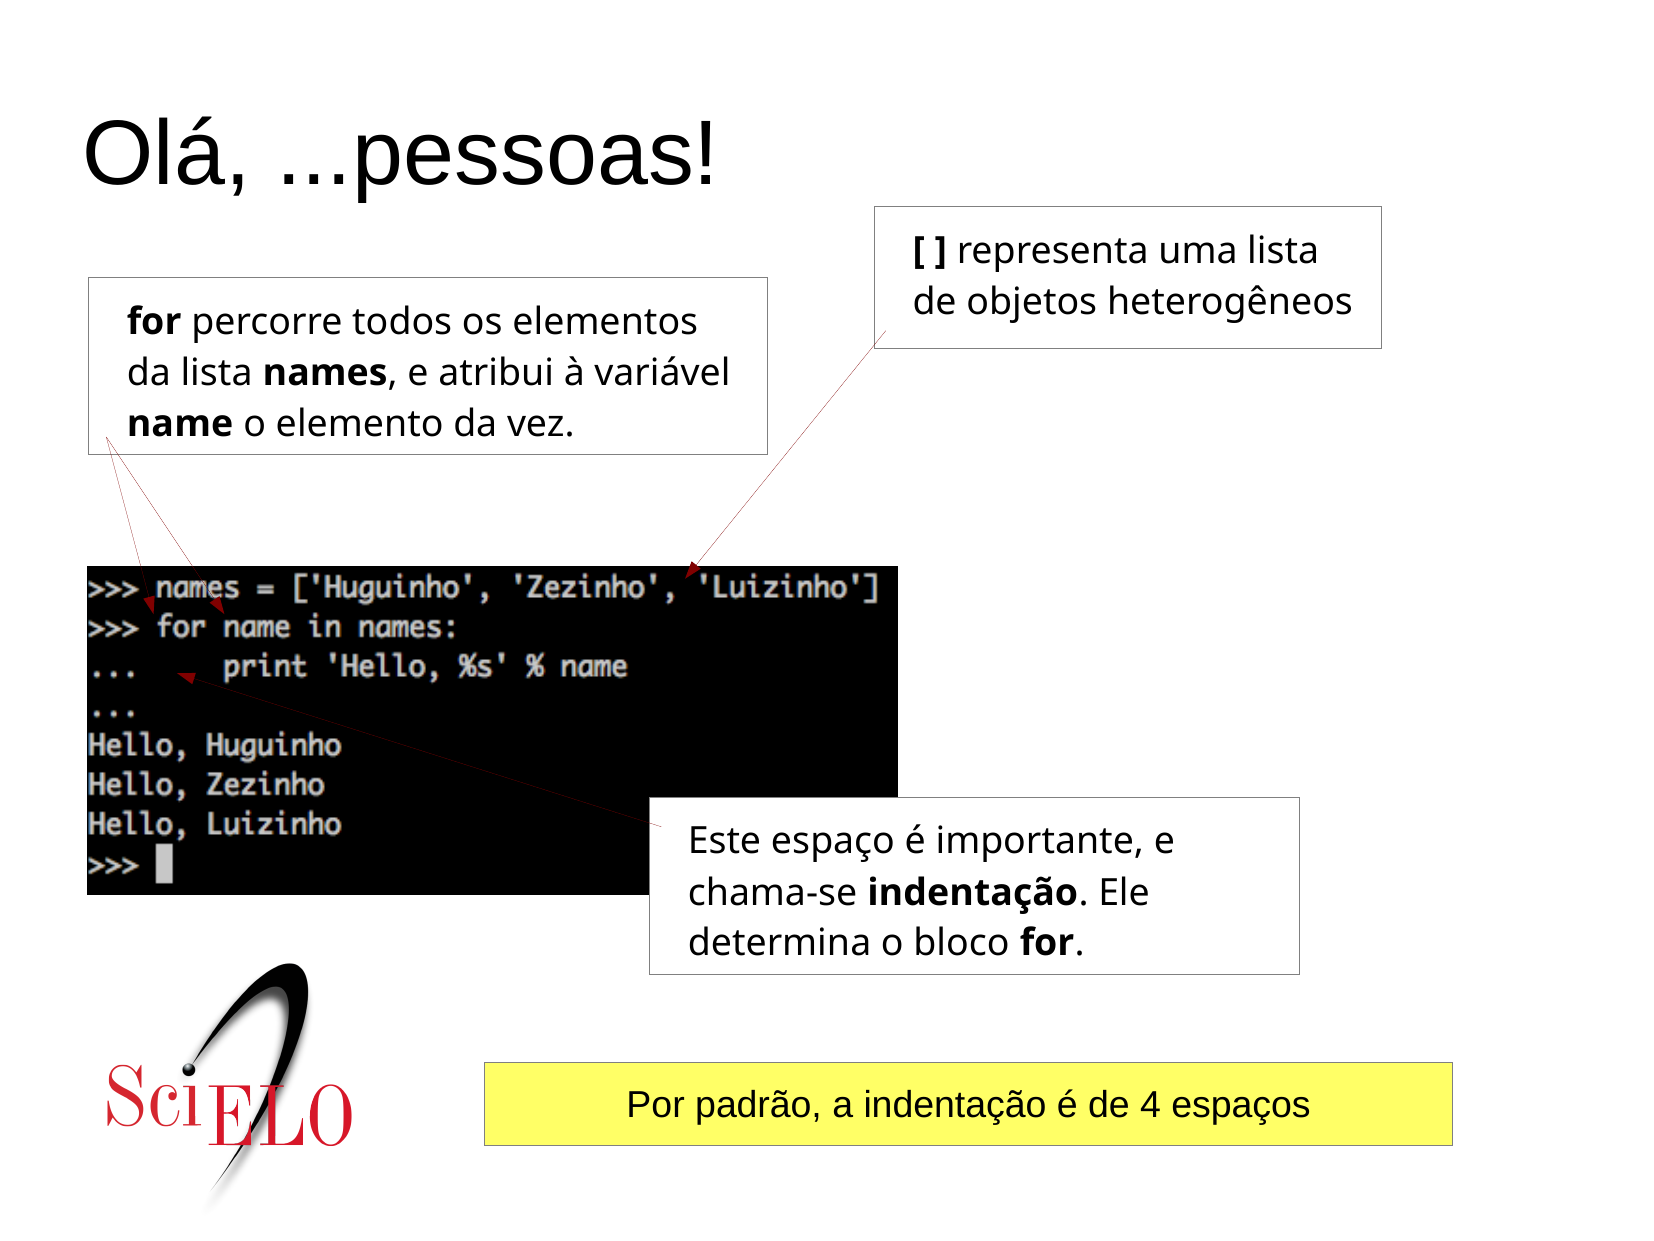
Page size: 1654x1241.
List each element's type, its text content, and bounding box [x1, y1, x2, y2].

picture [87, 566, 898, 895]
text_box Este espaço é importante, e chama-se indentação. Ele determina o bloco for. [673, 806, 1288, 975]
text_box [88, 277, 768, 455]
text_box Por padrão, a indentação é de 4 espaços [484, 1062, 1453, 1146]
text_box for percorre todos os elementos da lista names, e atribui à variável name o elemento da vez. [112, 286, 756, 455]
text_box [649, 797, 1300, 975]
text_box [874, 206, 1382, 349]
picture [81, 944, 367, 1231]
title Olá, ...pessoas! [82, 49, 1571, 257]
text_box [ ] representa uma lista de objetos heterogêneos [897, 215, 1371, 384]
